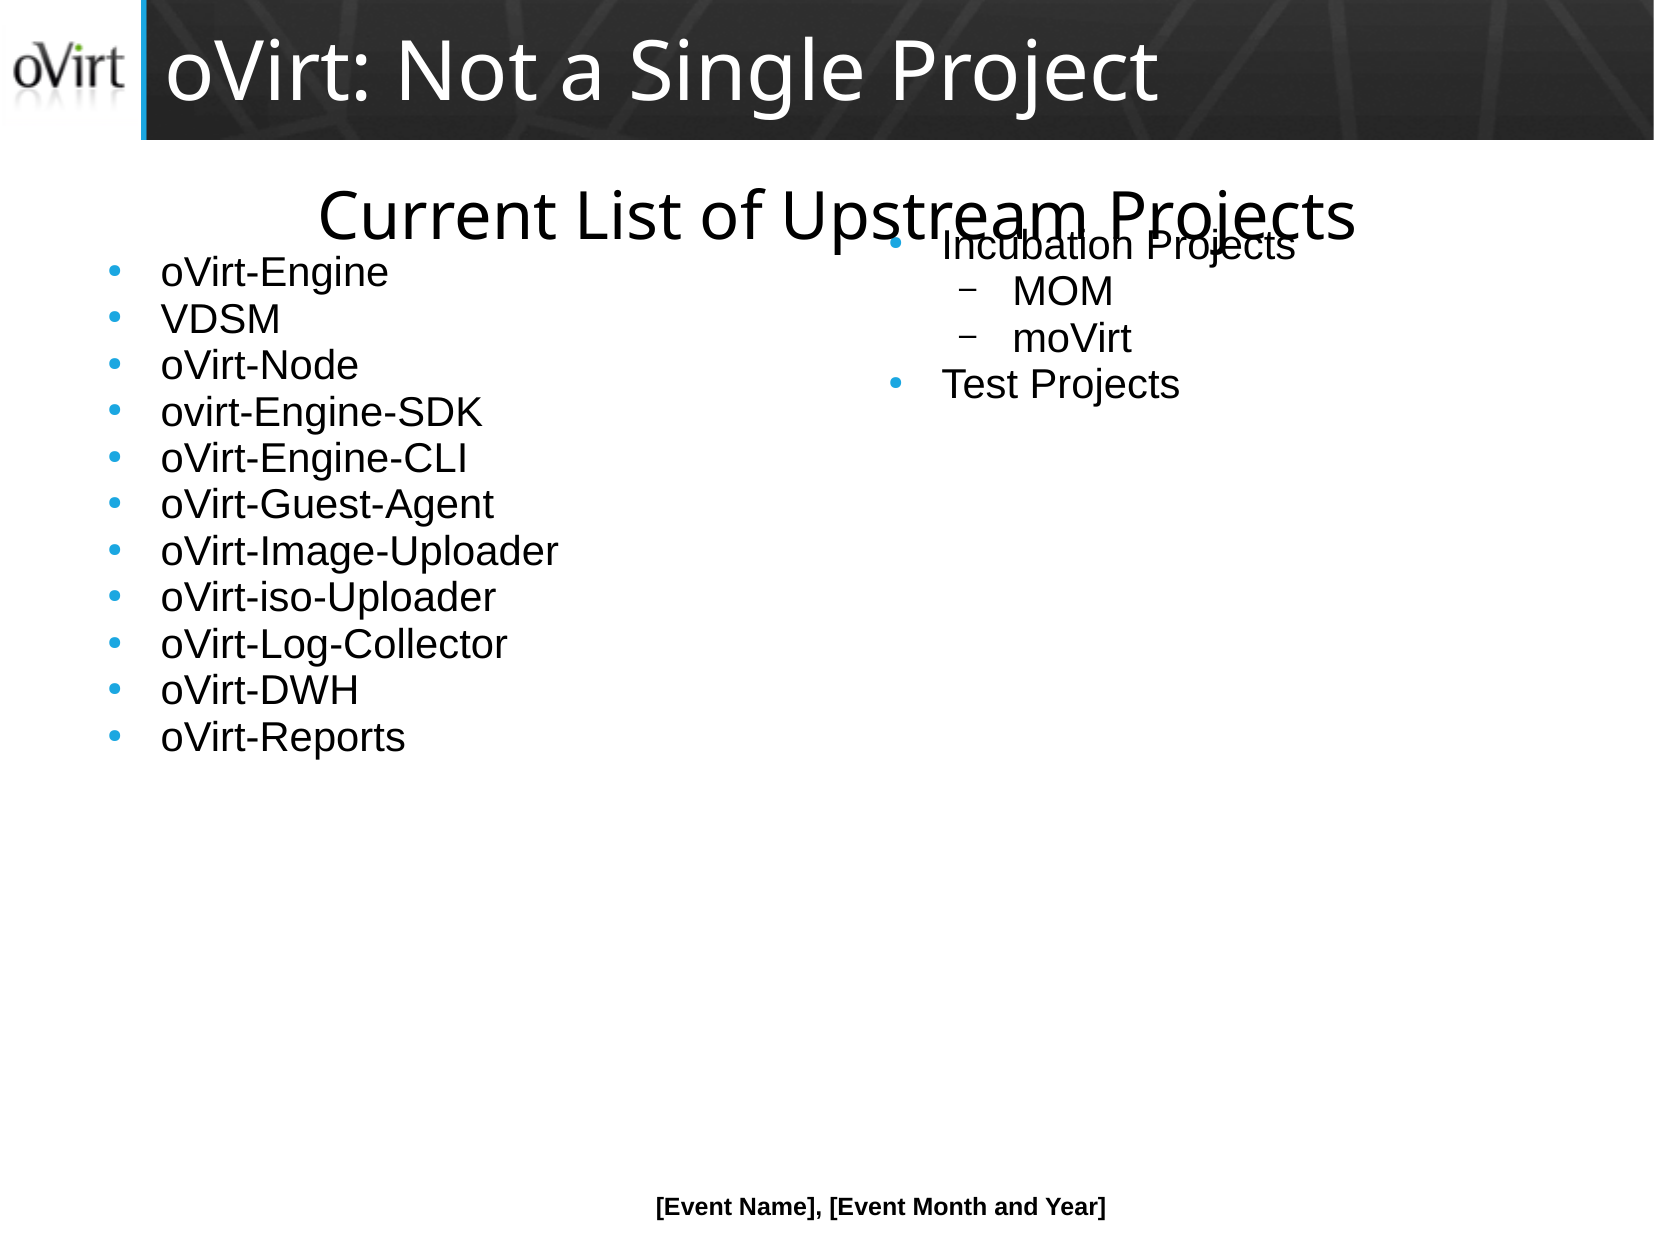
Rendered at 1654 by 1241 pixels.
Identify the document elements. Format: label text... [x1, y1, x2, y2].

text_box Incubation Projects MOM moVirt Test Projects [855, 256, 1582, 877]
title Current List of Upstream Projects [93, 171, 1582, 256]
text_box oVirt-Engine VDSM oVirt-Node ovirt-Engine-SDK oVirt-Engine-CLI oVirt-Guest-Agent oVirt-Image-Uploader oVirt-iso-Uploader oVirt-Log-Collector oVirt-DWH oVirt-Reports [75, 195, 802, 1194]
picture [0, 0, 1654, 140]
title oVirt: Not a Single Project [164, 18, 1653, 119]
